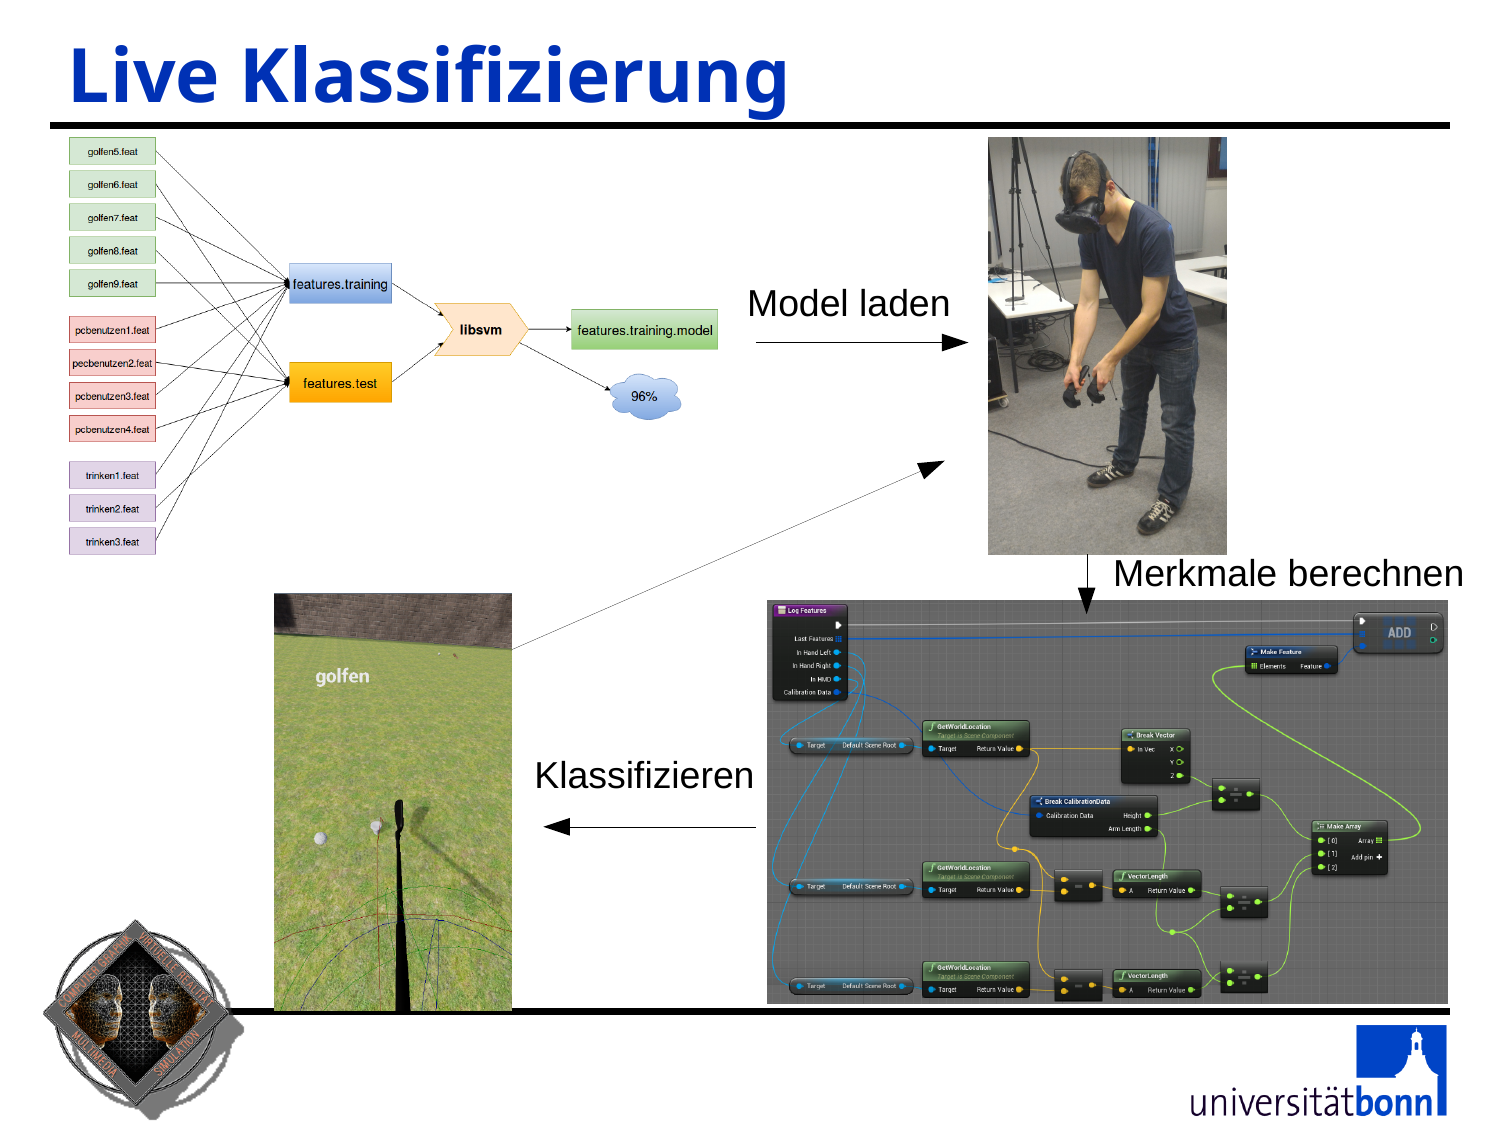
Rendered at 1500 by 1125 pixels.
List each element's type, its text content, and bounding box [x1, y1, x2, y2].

picture [767, 600, 1448, 1004]
text_box Klassifizieren [519, 744, 770, 804]
text_box Model laden [732, 271, 981, 332]
picture [274, 593, 512, 1011]
picture [69, 137, 718, 555]
picture [1189, 1023, 1448, 1117]
picture [988, 137, 1227, 555]
title Live Klassifizierung [53, 18, 1447, 126]
picture [41, 917, 229, 1106]
text_box Merkmale berechnen [1098, 541, 1500, 601]
